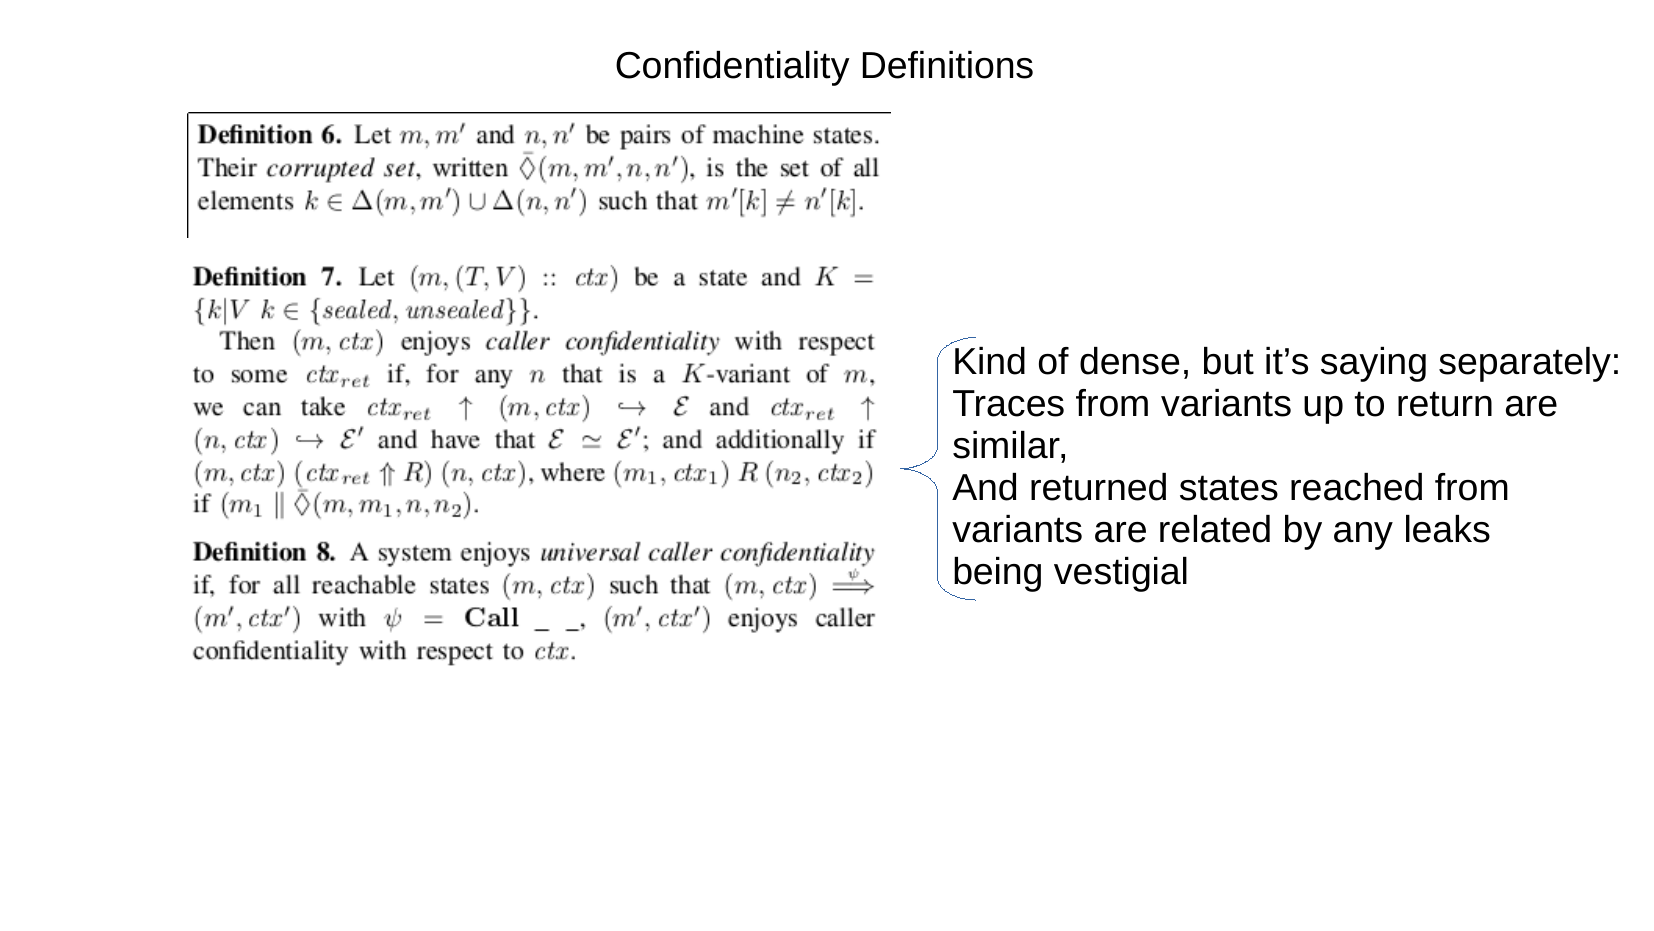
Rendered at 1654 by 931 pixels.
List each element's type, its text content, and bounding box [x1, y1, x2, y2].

picture [187, 112, 891, 238]
picture [187, 256, 891, 676]
text_box Kind of dense, but it’s saying separately: Traces from variants up to return are similar, And returned states reached from variants are related by any leaks being vestigial [937, 333, 1637, 601]
text_box Confidentiality Definitions [600, 37, 1050, 95]
